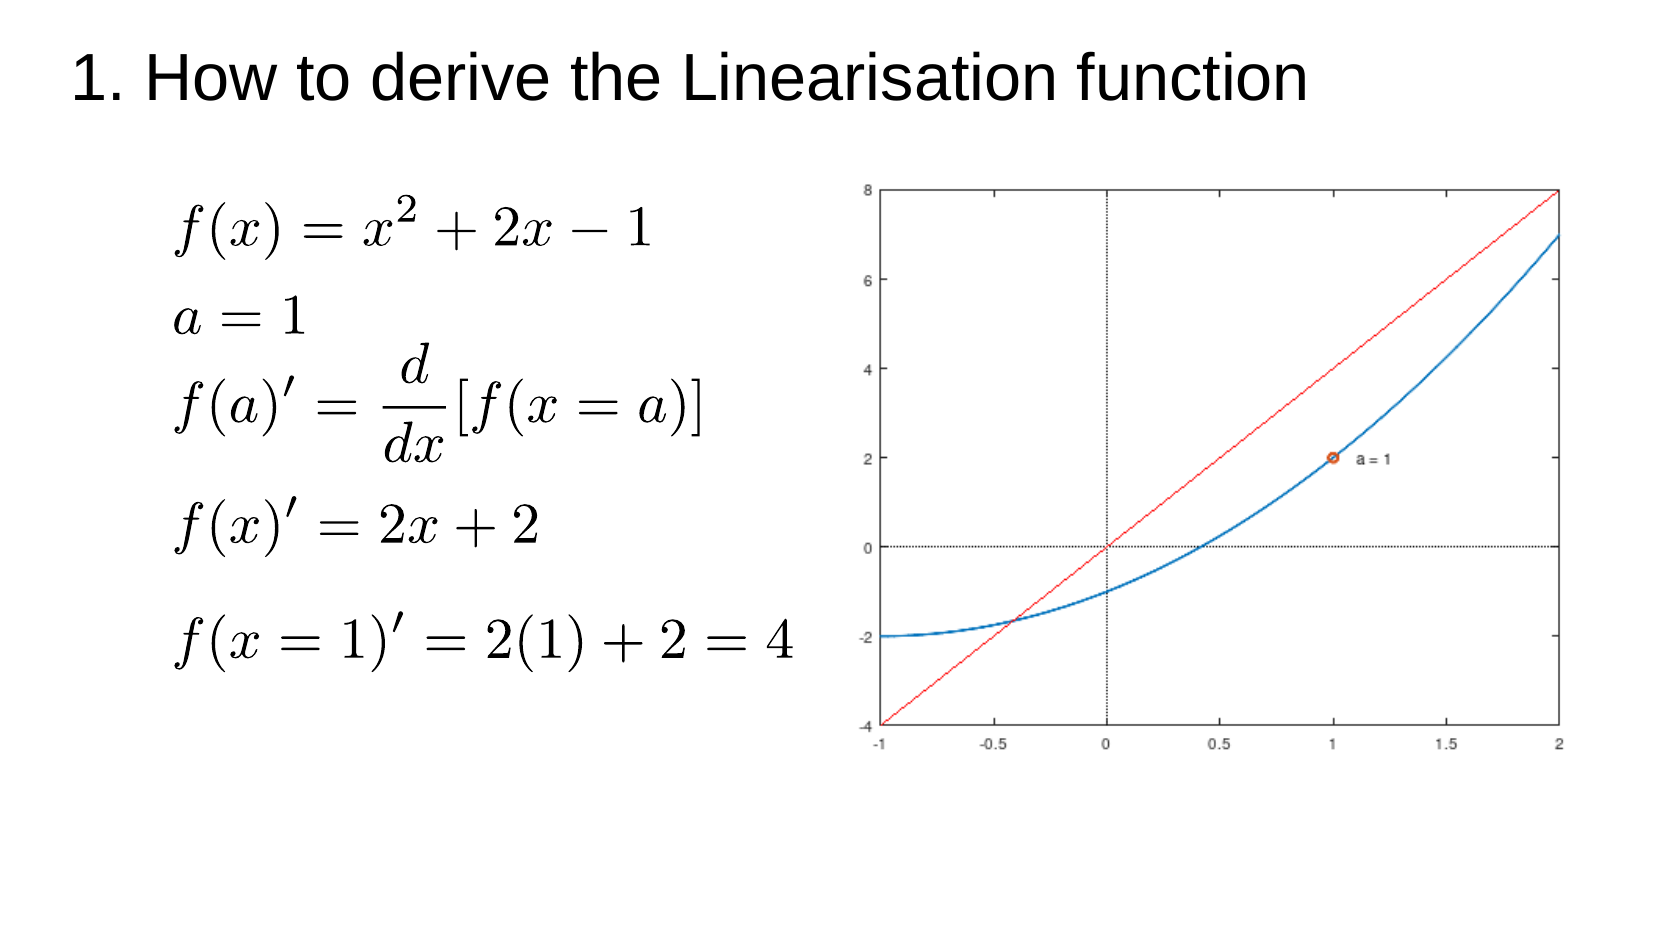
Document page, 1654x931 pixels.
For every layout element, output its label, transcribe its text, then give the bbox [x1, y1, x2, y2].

text_box [174, 496, 538, 558]
text_box [174, 611, 793, 673]
title 1. How to derive the Linearisation function [0, 0, 1654, 156]
text_box [174, 342, 700, 463]
picture [767, 141, 1643, 798]
text_box [174, 194, 650, 260]
text_box [174, 295, 305, 335]
